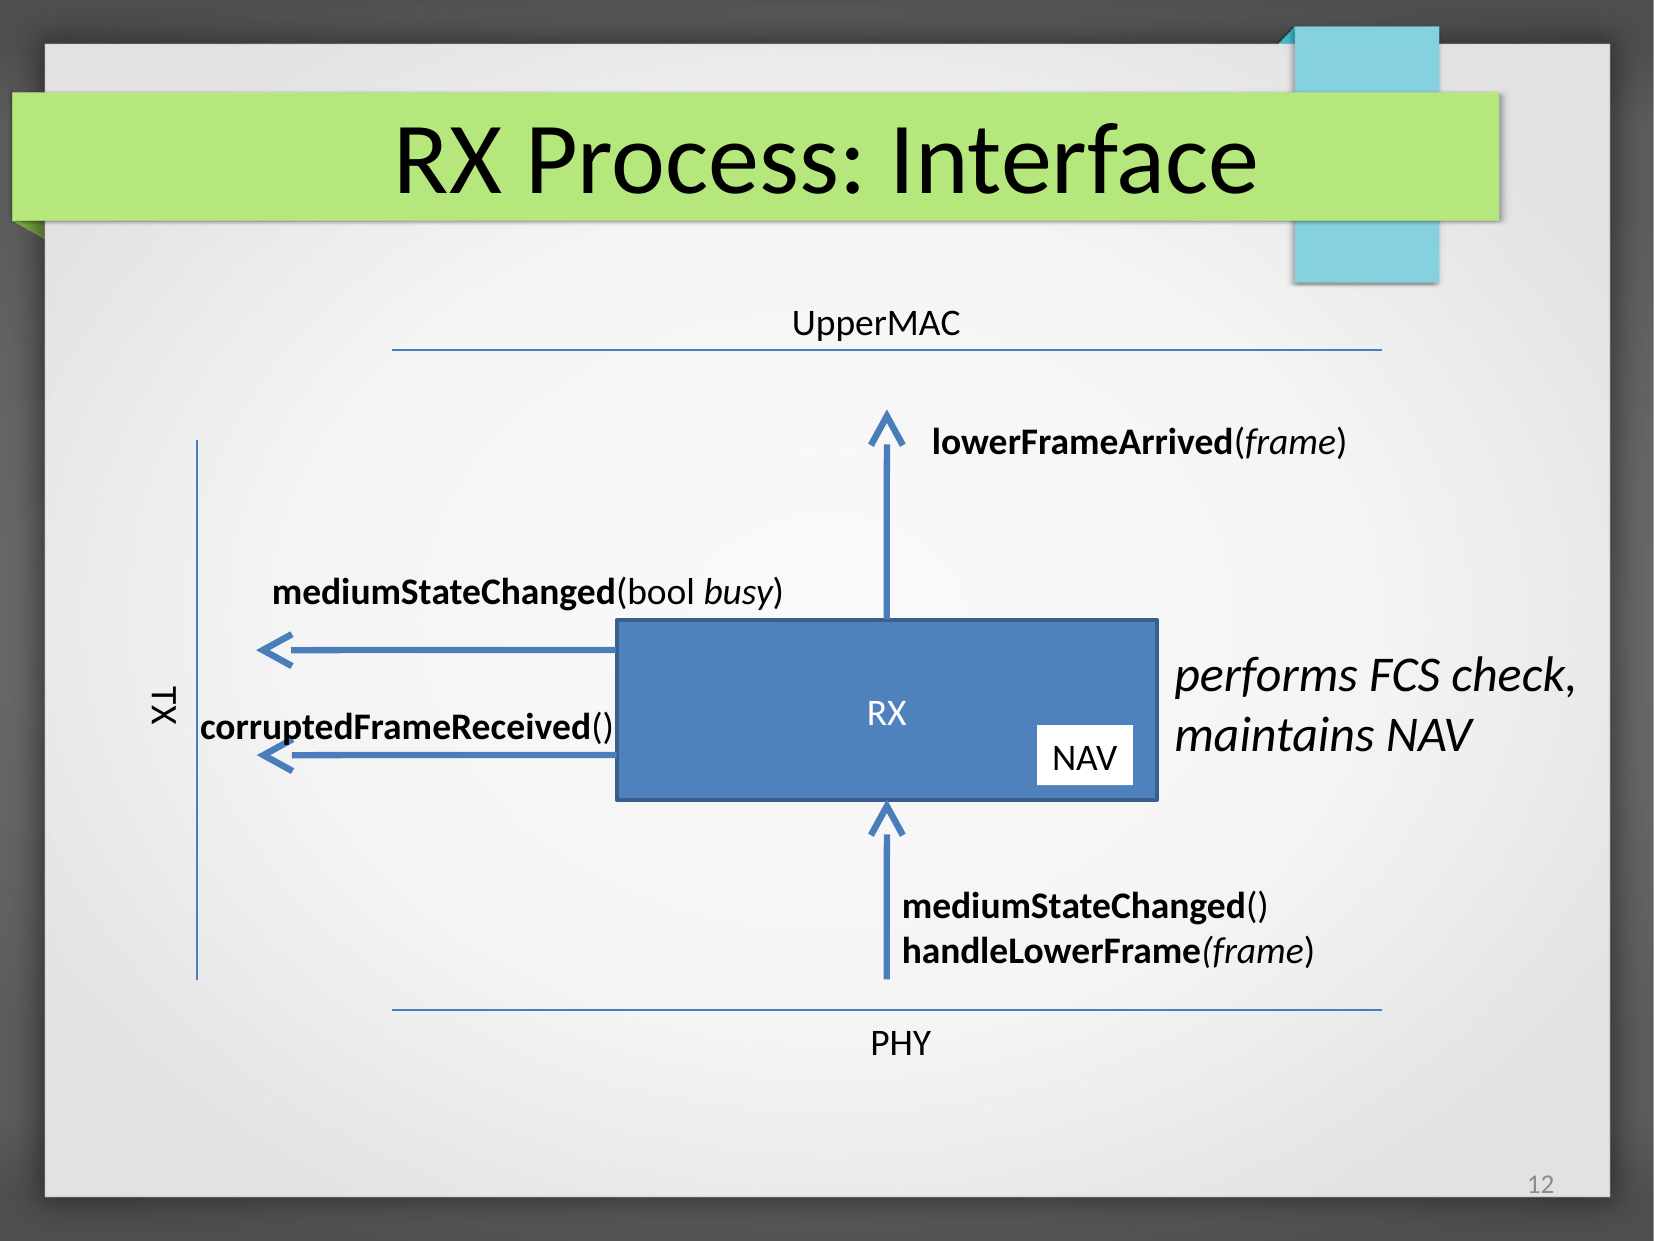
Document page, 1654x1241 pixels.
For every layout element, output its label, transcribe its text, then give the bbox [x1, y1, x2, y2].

picture [0, 0, 1654, 1241]
text_box lowerFrameArrived(frame) [916, 409, 1457, 470]
slide_number <number> [1185, 1149, 1571, 1216]
text_box performs FCS check, maintains NAV [1159, 633, 1605, 769]
text_box mediumStateChanged(bool busy) [256, 559, 812, 620]
text_box UpperMAC [776, 290, 976, 351]
text_box corruptedFrameReceived() [184, 694, 635, 755]
text_box TX [136, 671, 197, 740]
text_box mediumStateChanged() handleLowerFrame(frame) [886, 873, 1337, 980]
text_box NAV [1037, 725, 1133, 786]
title RX Process: Interface [82, 49, 1571, 257]
text_box PHY [855, 1010, 947, 1071]
text_box RX [616, 620, 1157, 800]
